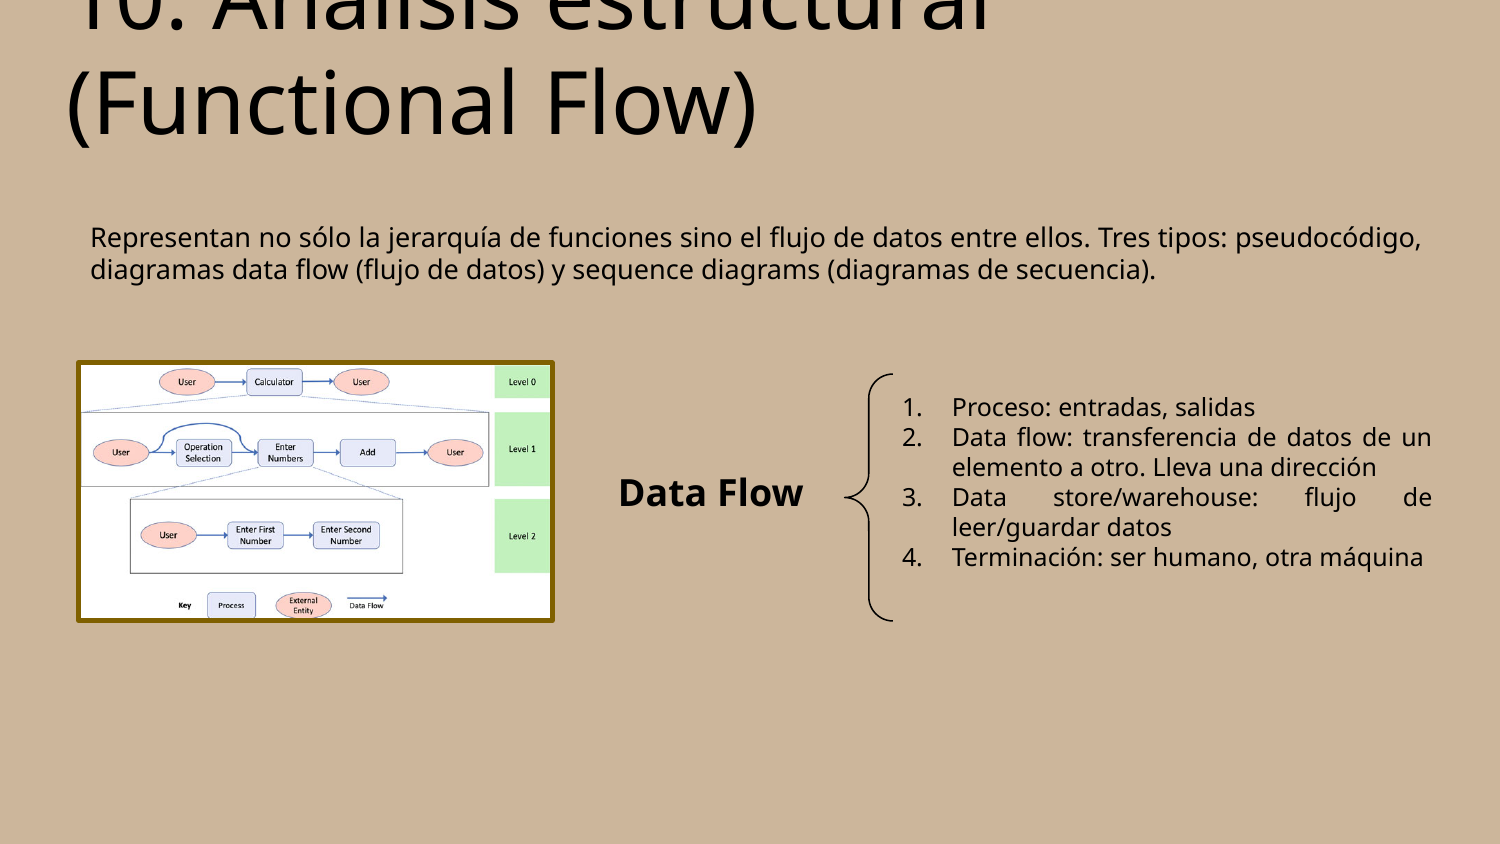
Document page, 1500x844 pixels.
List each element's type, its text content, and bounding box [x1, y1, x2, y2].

picture [80, 365, 550, 619]
title 10. Análisis estructural (Functional Flow) [51, 30, 1449, 167]
text_box Proceso: entradas, salidas Data flow: transferencia de datos de un elemento a otro. Lleva una dirección Data store/warehouse: flujo de leer/guardar datos Terminación: ser humano, otra máquina [861, 365, 1449, 630]
text_box Data Flow [588, 450, 833, 533]
text_box Representan no sólo la jerarquía de funciones sino el flujo de datos entre ellos. Tres tipos: pseudocódigo, diagramas data flow (flujo de datos) y sequence diagrams (diagramas de secuencia). [75, 211, 1437, 327]
